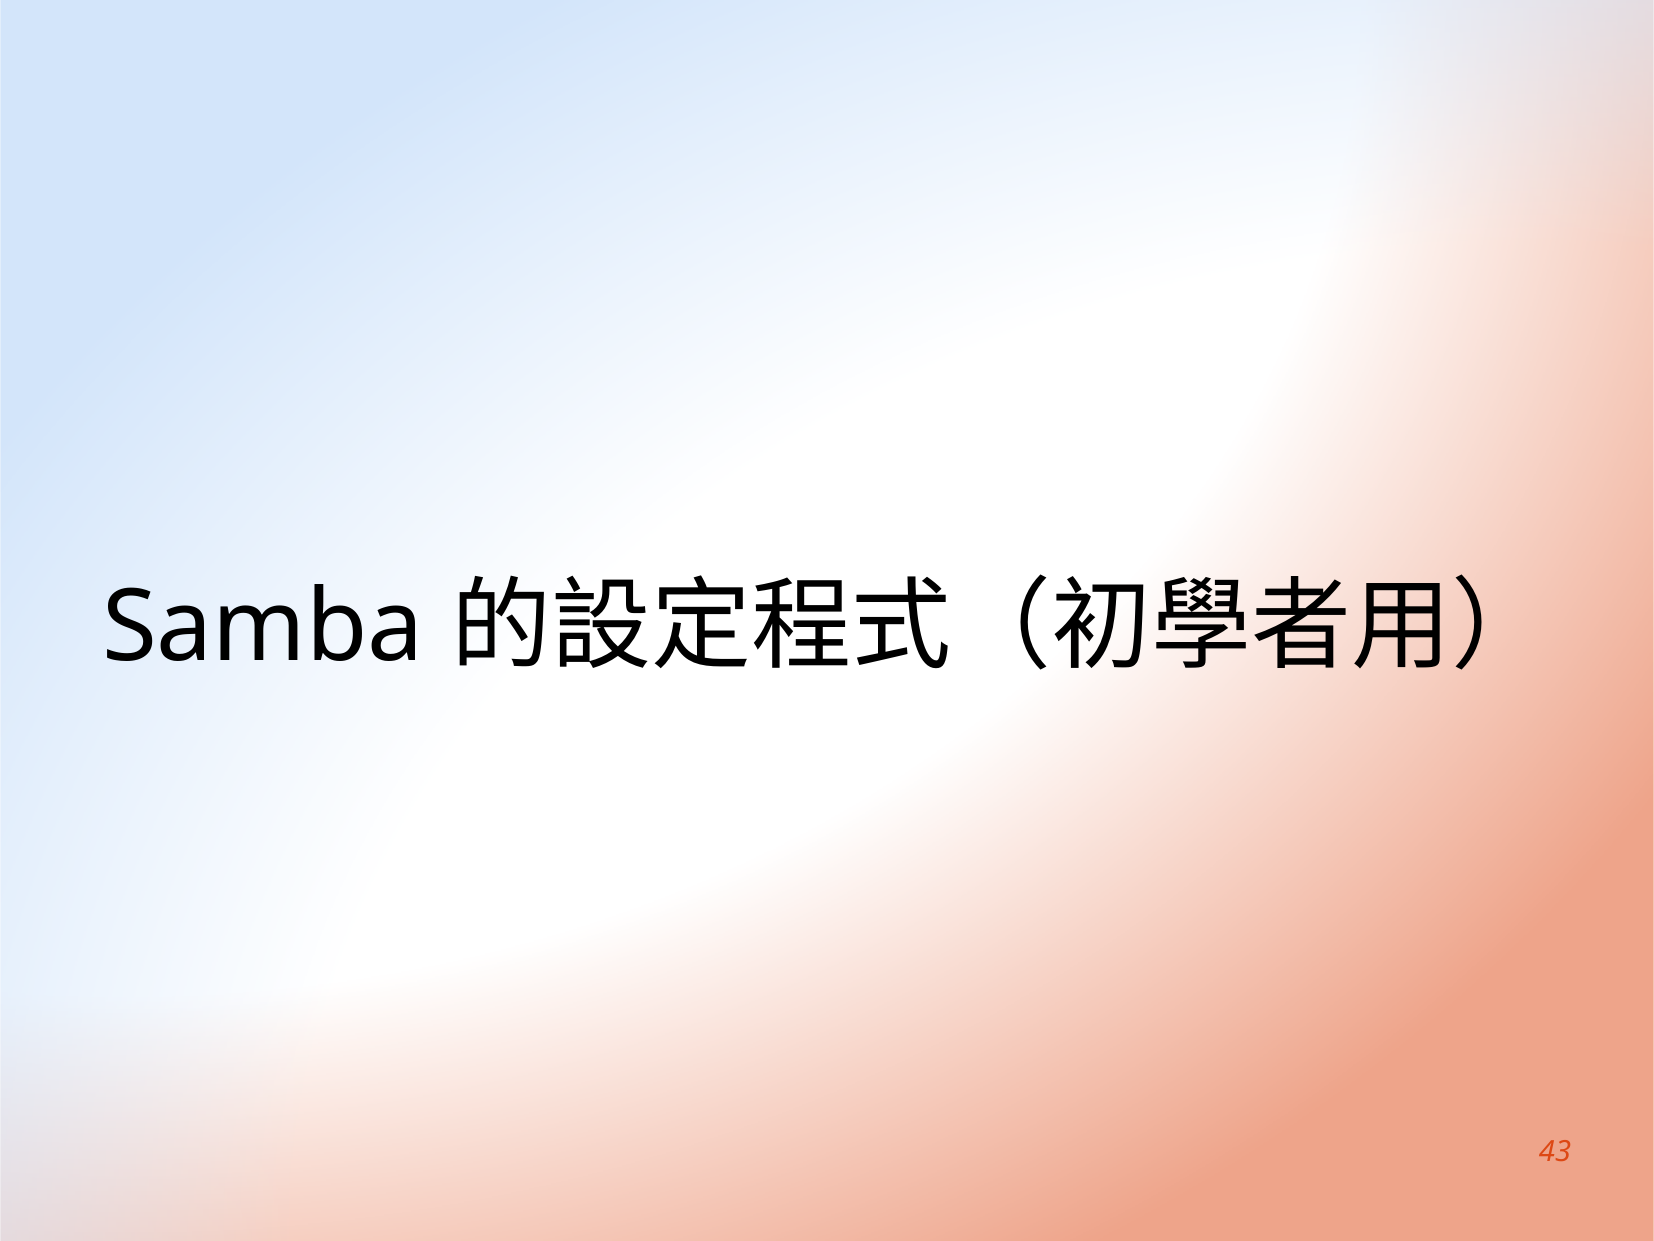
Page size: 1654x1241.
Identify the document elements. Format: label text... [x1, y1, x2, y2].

picture [0, 0, 1654, 1241]
subtitle Samba的設定程式（初學者用） [82, 49, 1571, 1186]
